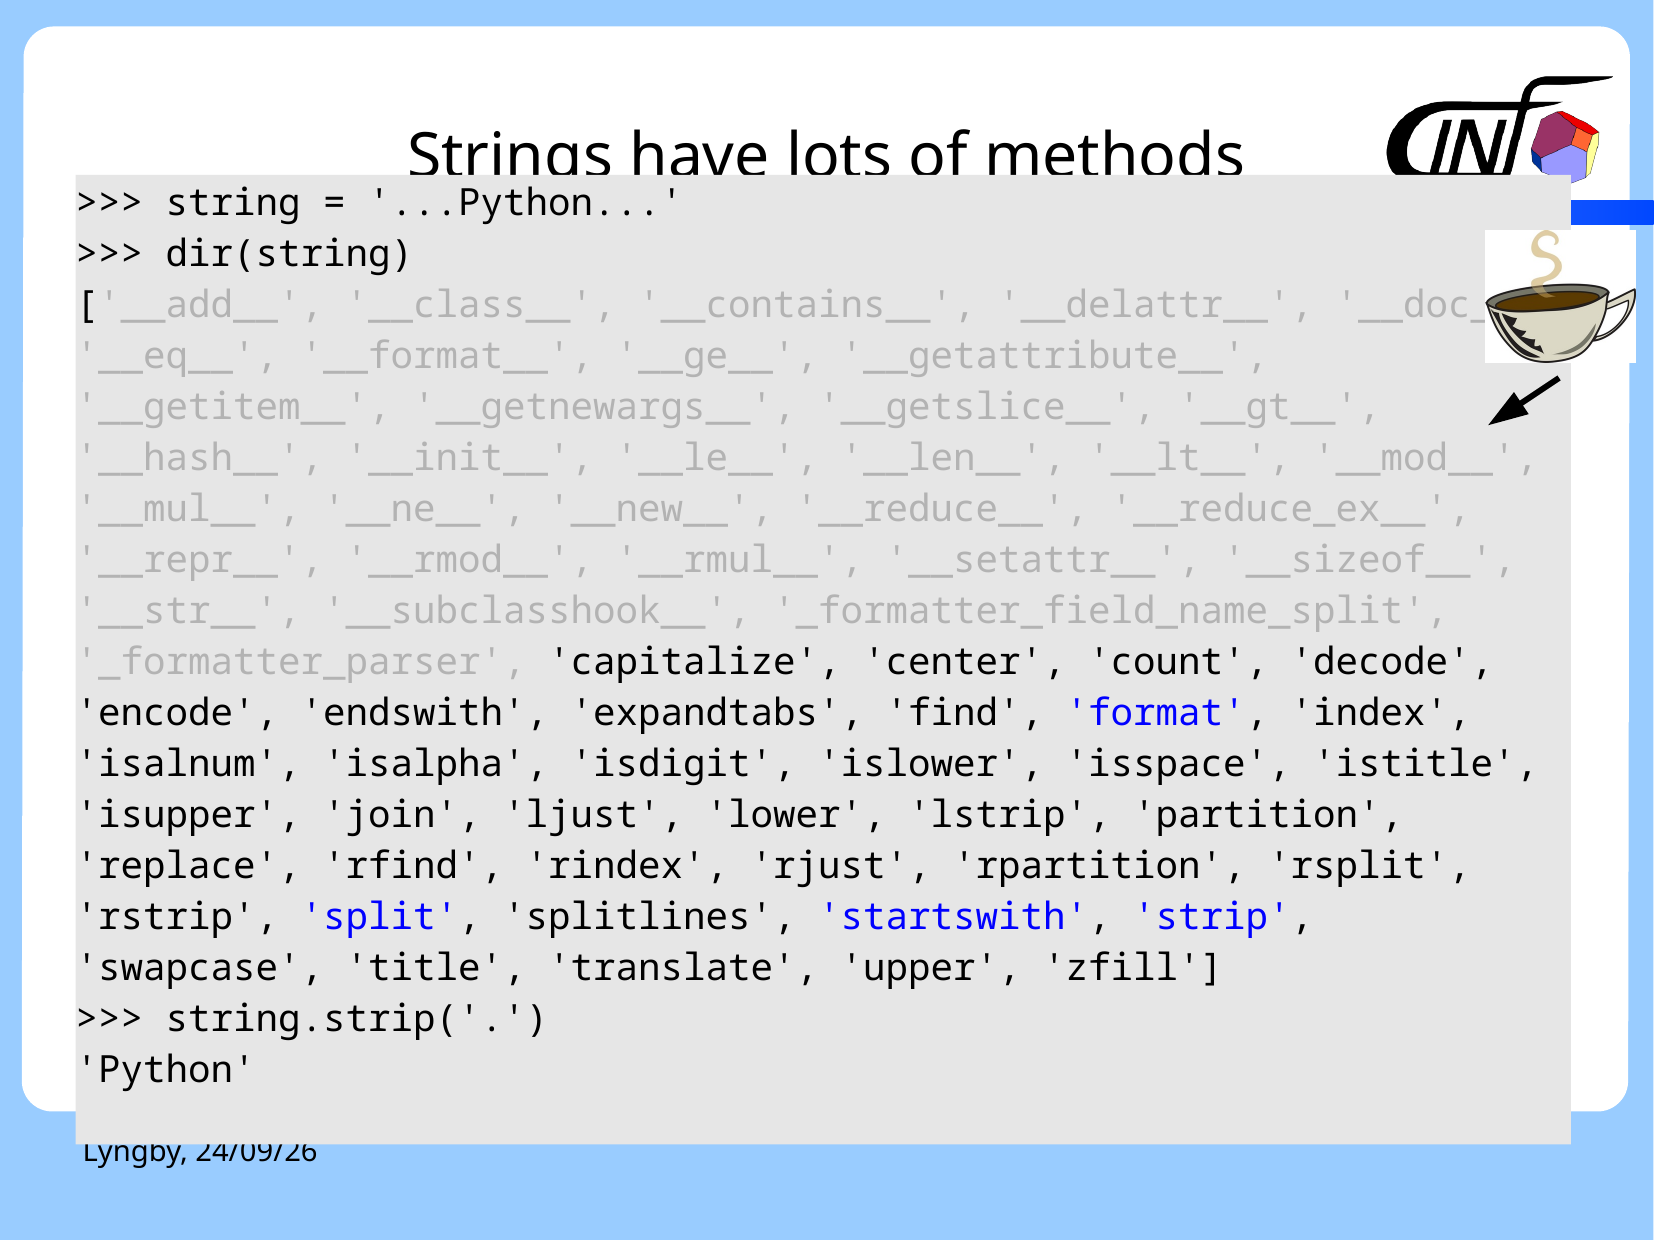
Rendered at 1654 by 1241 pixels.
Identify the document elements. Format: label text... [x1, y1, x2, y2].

title Strings have lots of methods [82, 49, 1571, 174]
picture [1571, 76, 1613, 184]
text_box >>> string = '...Python...' >>> dir(string) ['__add__', '__class__', '__contains__', '__delattr__', '__doc__', '__eq__', '__format__', '__ge__', '__getattribute__', '__getitem__', '__getnewargs__', '__getslice__', '__gt__', '__hash__', '__init__', '__le__', '__len__', '__lt__', '__mod__', '__mul__', '__ne__', '__new__', '__reduce__', '__reduce_ex__', '__repr__', '__rmod__', '__rmul__', '__setattr__', '__sizeof__', '__str__', '__subclasshook__', '_formatter_field_name_split', '_formatter_parser', 'capitalize', 'center', 'count', 'decode', 'encode', 'endswith', 'expandtabs', 'find', 'format', 'index', 'isalnum', 'isalpha', 'isdigit', 'islower', 'isspace', 'istitle', 'isupper', 'join', 'ljust', 'lower', 'lstrip', 'partition', 'replace', 'rfind', 'rindex', 'rjust', 'rpartition', 'rsplit', 'rstrip', 'split', 'splitlines', 'startswith', 'strip', 'swapcase', 'title', 'translate', 'upper', 'zfill'] >>> string.strip('.') 'Python' [75, 256, 1571, 1063]
picture [1485, 230, 1636, 363]
